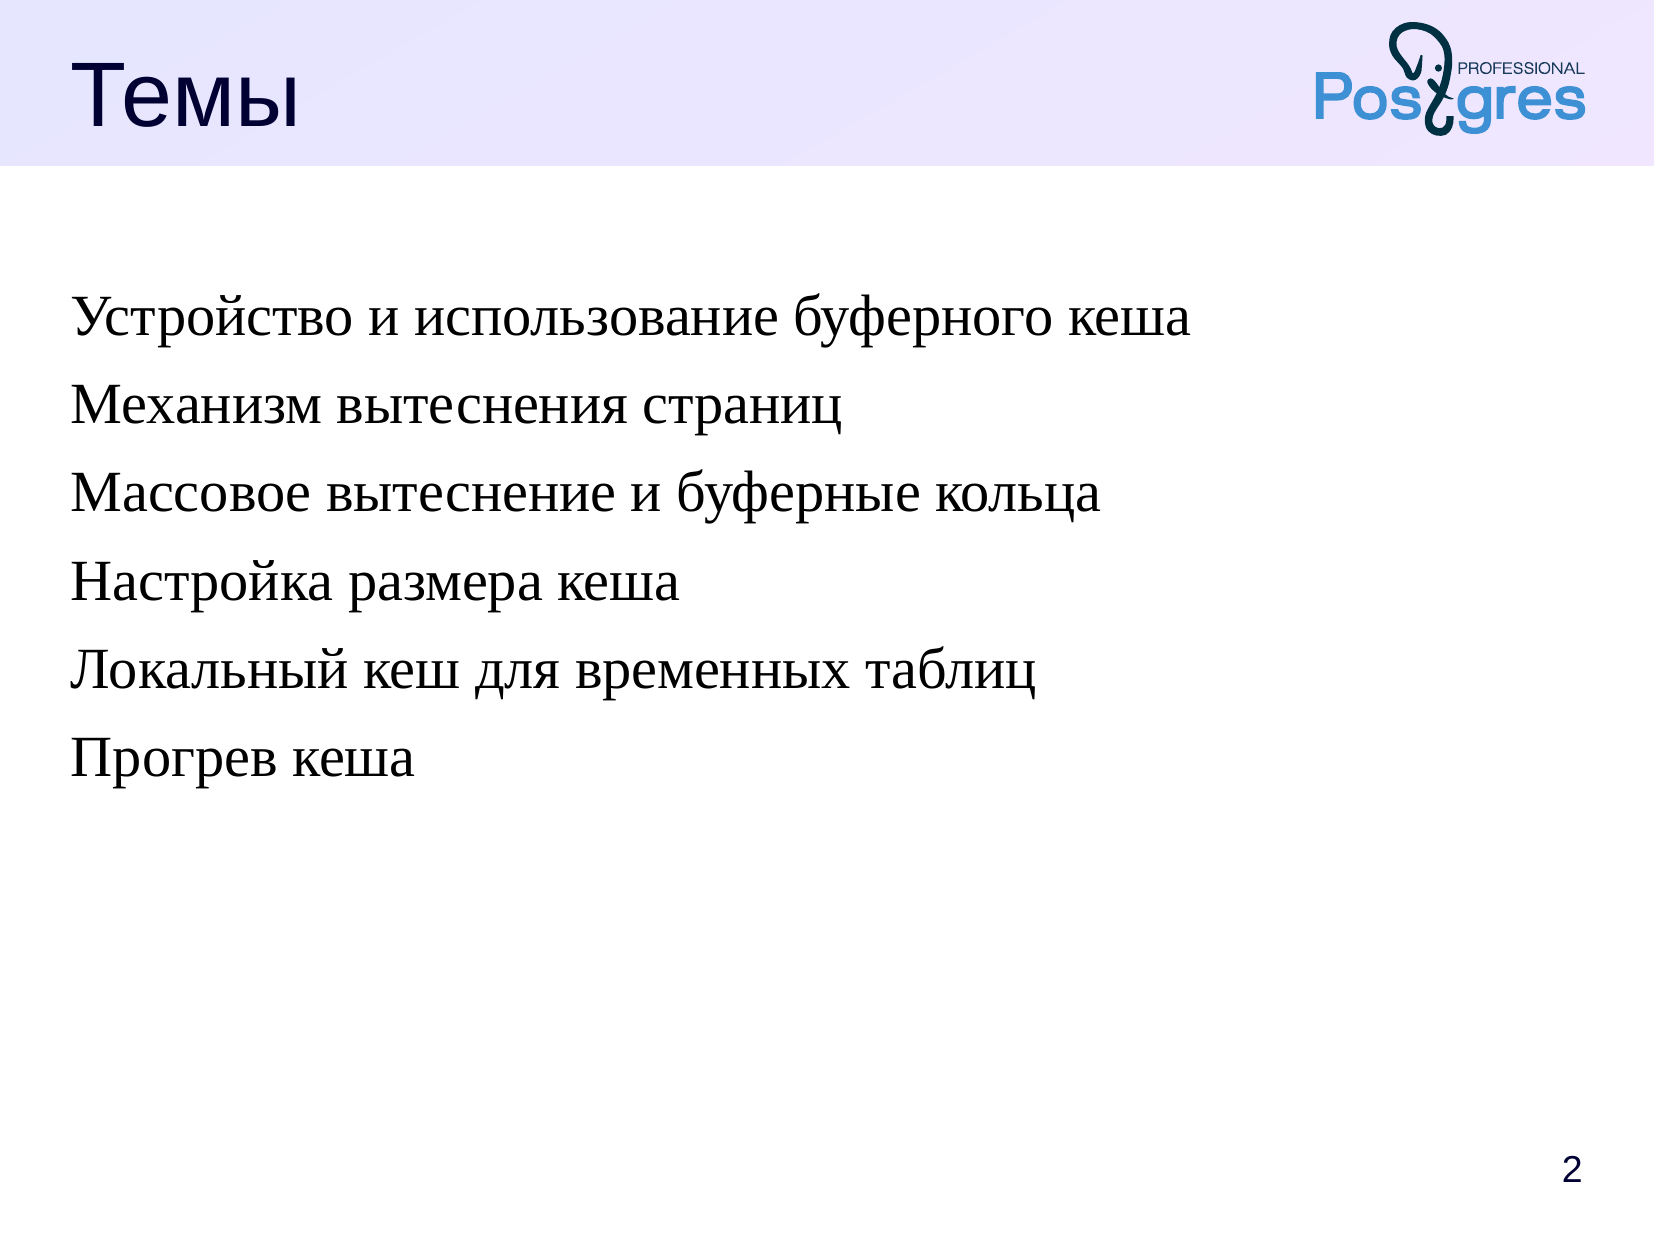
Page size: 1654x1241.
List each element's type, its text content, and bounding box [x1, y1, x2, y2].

list Устройство и использование буферного кеша Механизм вытеснения страниц Массовое вытеснение и буферные кольца Настройка размера кеша Локальный кеш для временных таблиц Прогрев кеша [70, 283, 1583, 1141]
title Темы [70, 43, 1241, 147]
